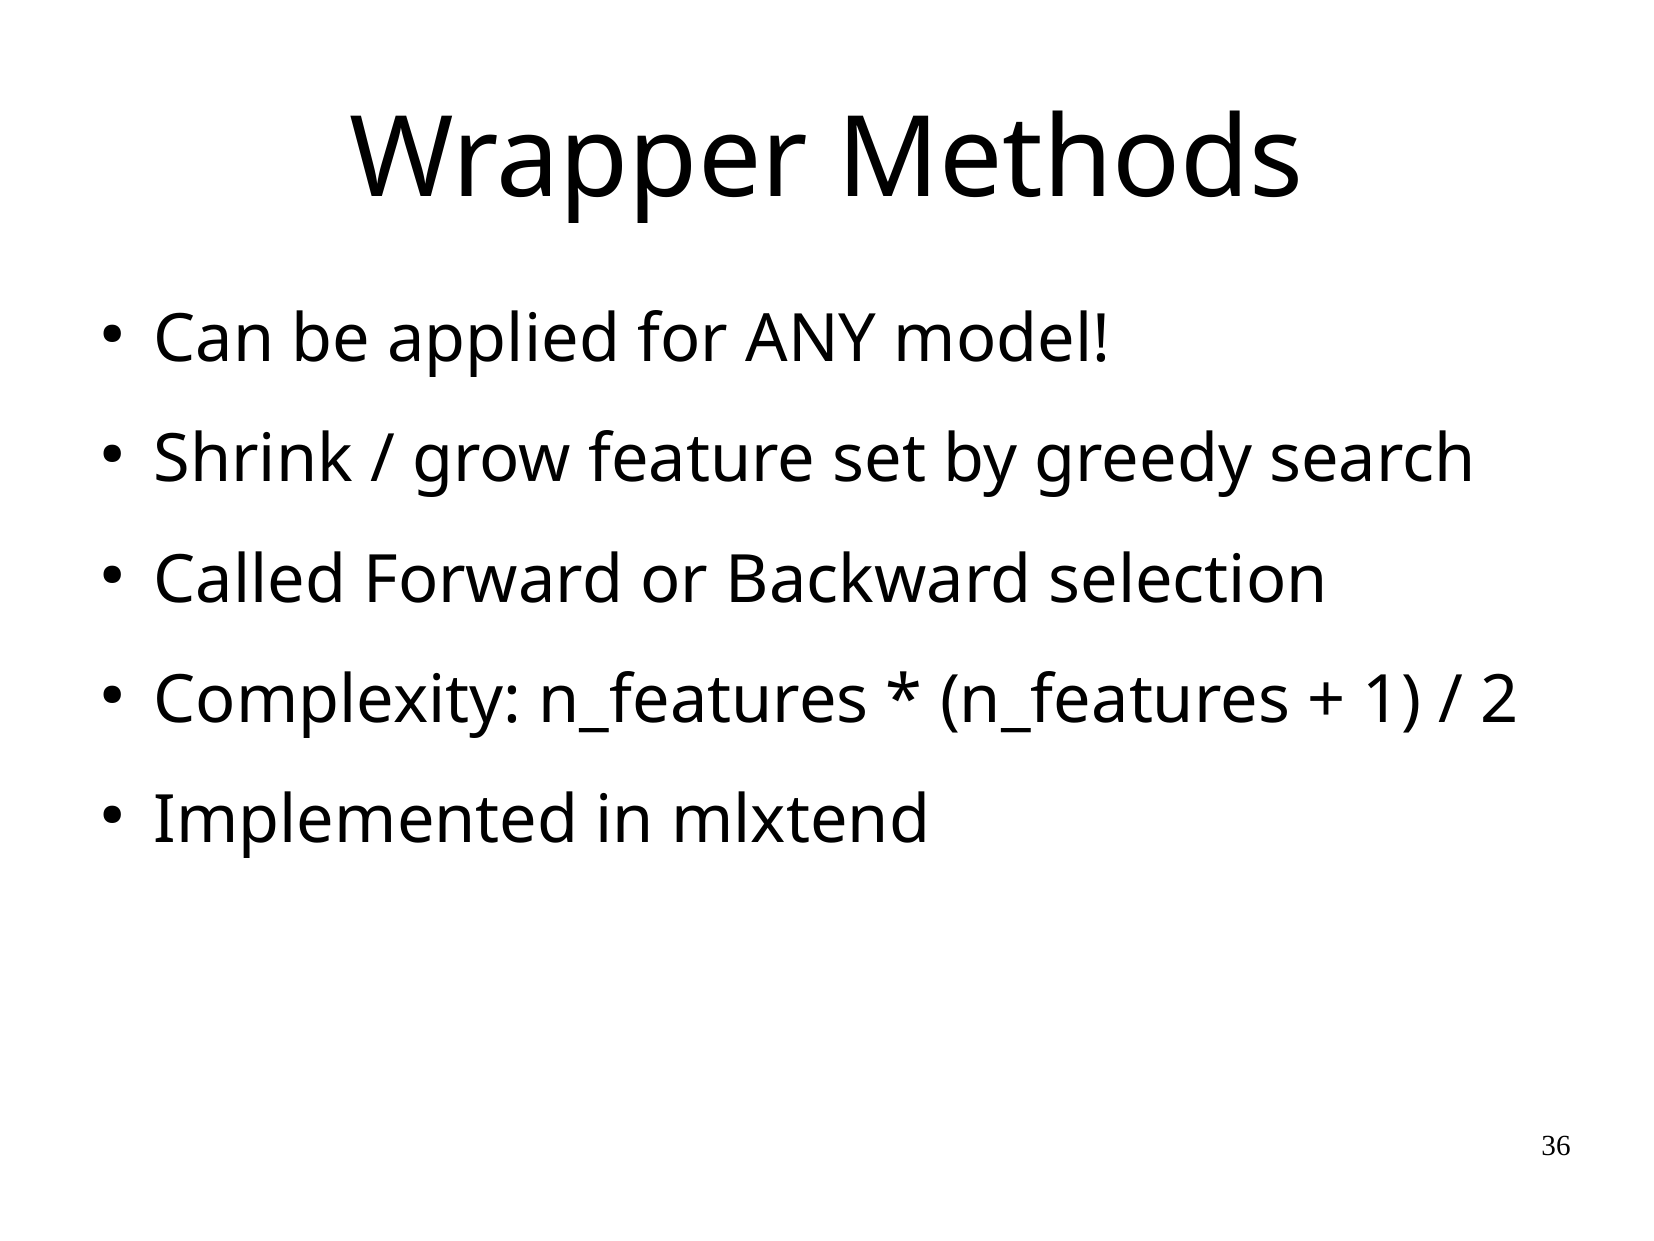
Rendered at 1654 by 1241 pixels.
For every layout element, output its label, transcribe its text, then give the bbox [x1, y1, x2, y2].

list Can be applied for ANY model! Shrink / grow feature set by greedy search Called Forward or Backward selection Complexity: n_features * (n_features + 1) / 2 Implemented in mlxtend [82, 290, 1571, 1010]
title Wrapper Methods [82, 49, 1571, 257]
